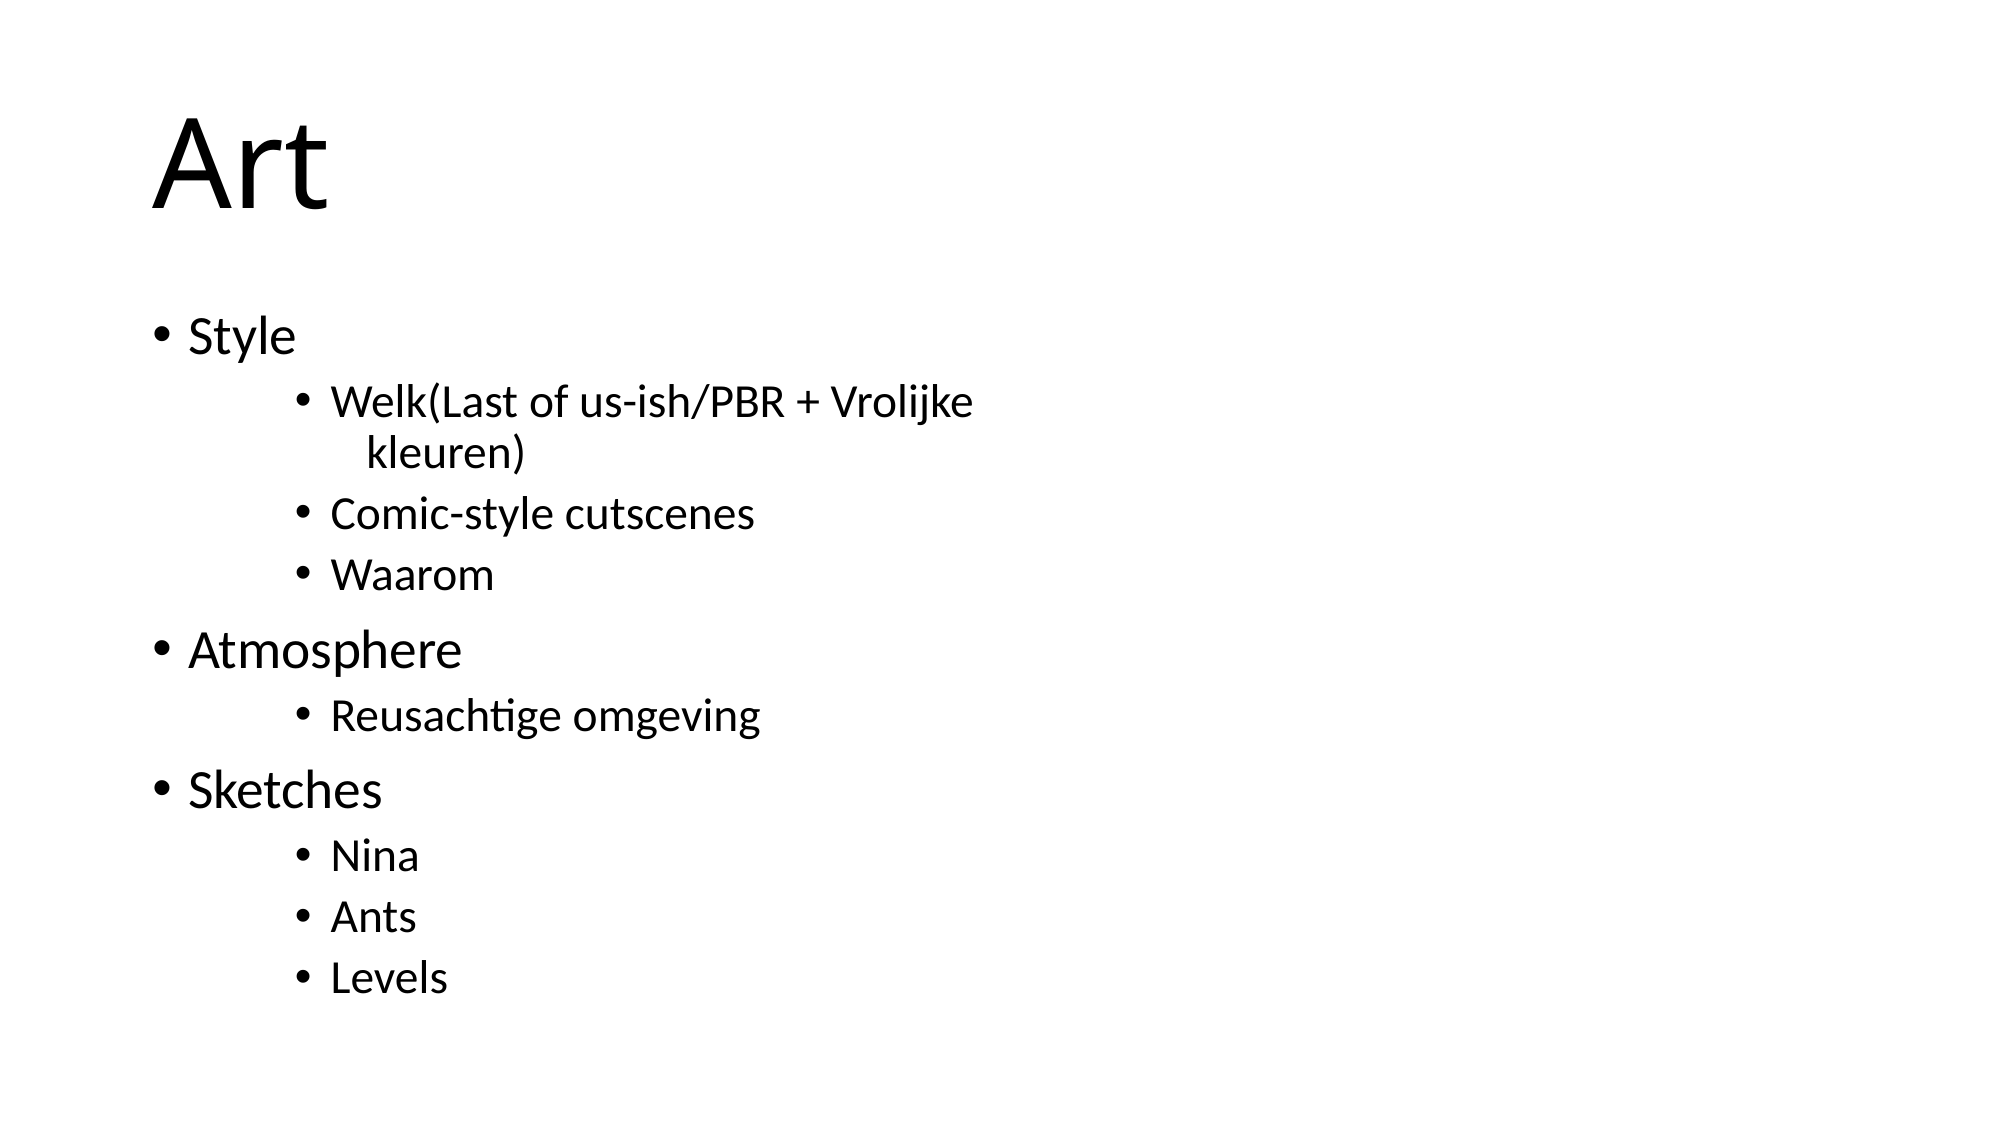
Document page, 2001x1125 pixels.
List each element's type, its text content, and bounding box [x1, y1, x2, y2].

title Art [137, 59, 366, 278]
list Style Welk(Last of us-ish/PBR + Vrolijke kleuren) Comic-style cutscenes Waarom Atmosphere Reusachtige omgeving Sketches Nina Ants Levels [137, 299, 1147, 1014]
